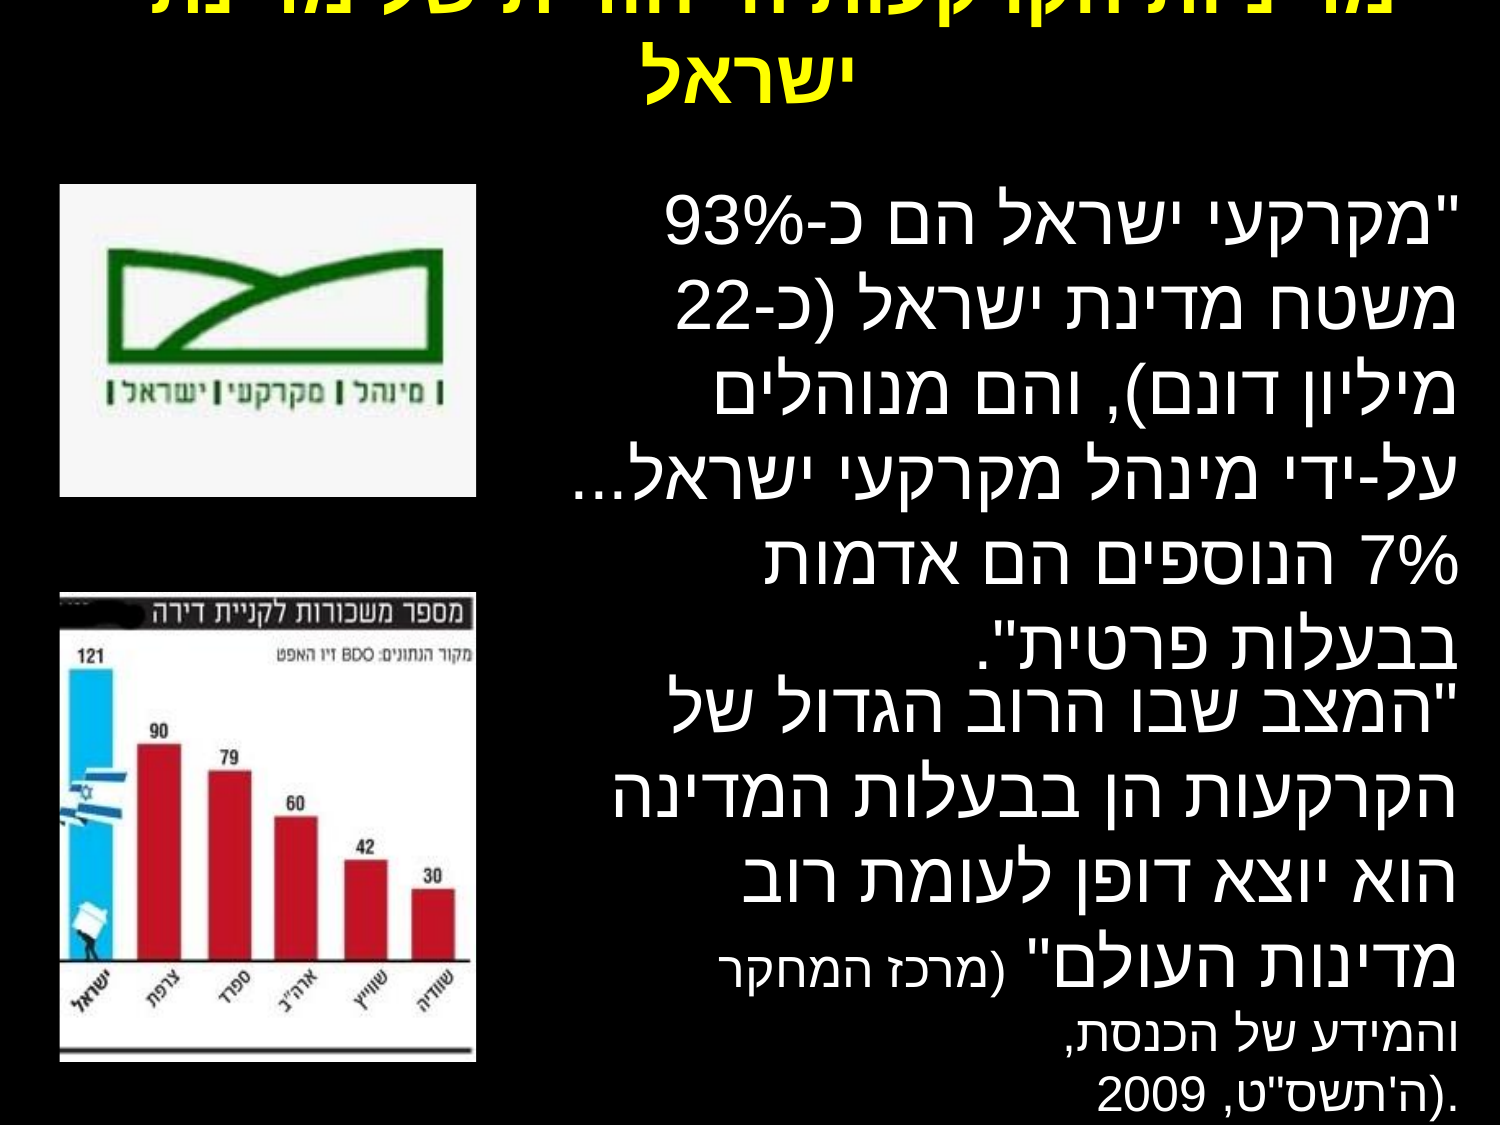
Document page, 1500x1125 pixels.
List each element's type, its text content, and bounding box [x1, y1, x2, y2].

text_box [59, 184, 477, 497]
text_box ‫"המצב שבו הרוב הגדול של הקרקעות הן בבעלות המדינה הוא יוצא דופן לעומת רוב מדינות העולם" (מרכז המחקר והמידע של הכנסת, ה'תשס"ט, 2009). [542, 646, 1476, 1092]
text_box [59, 592, 477, 1062]
text_box "‫מקרקעי ישראל הם כ-93% משטח מדינת ישראל (כ-22 מיליון דונם), והם מנוהלים על-ידי מינהל‬ ‫מקרקעי ישראל... 7% הנוספים הם אדמות בבעלות פרטית". [542, 158, 1476, 575]
text_box מדיניות הקרקעות הייחודית של מדינת ישראל [24, 26, 1476, 134]
